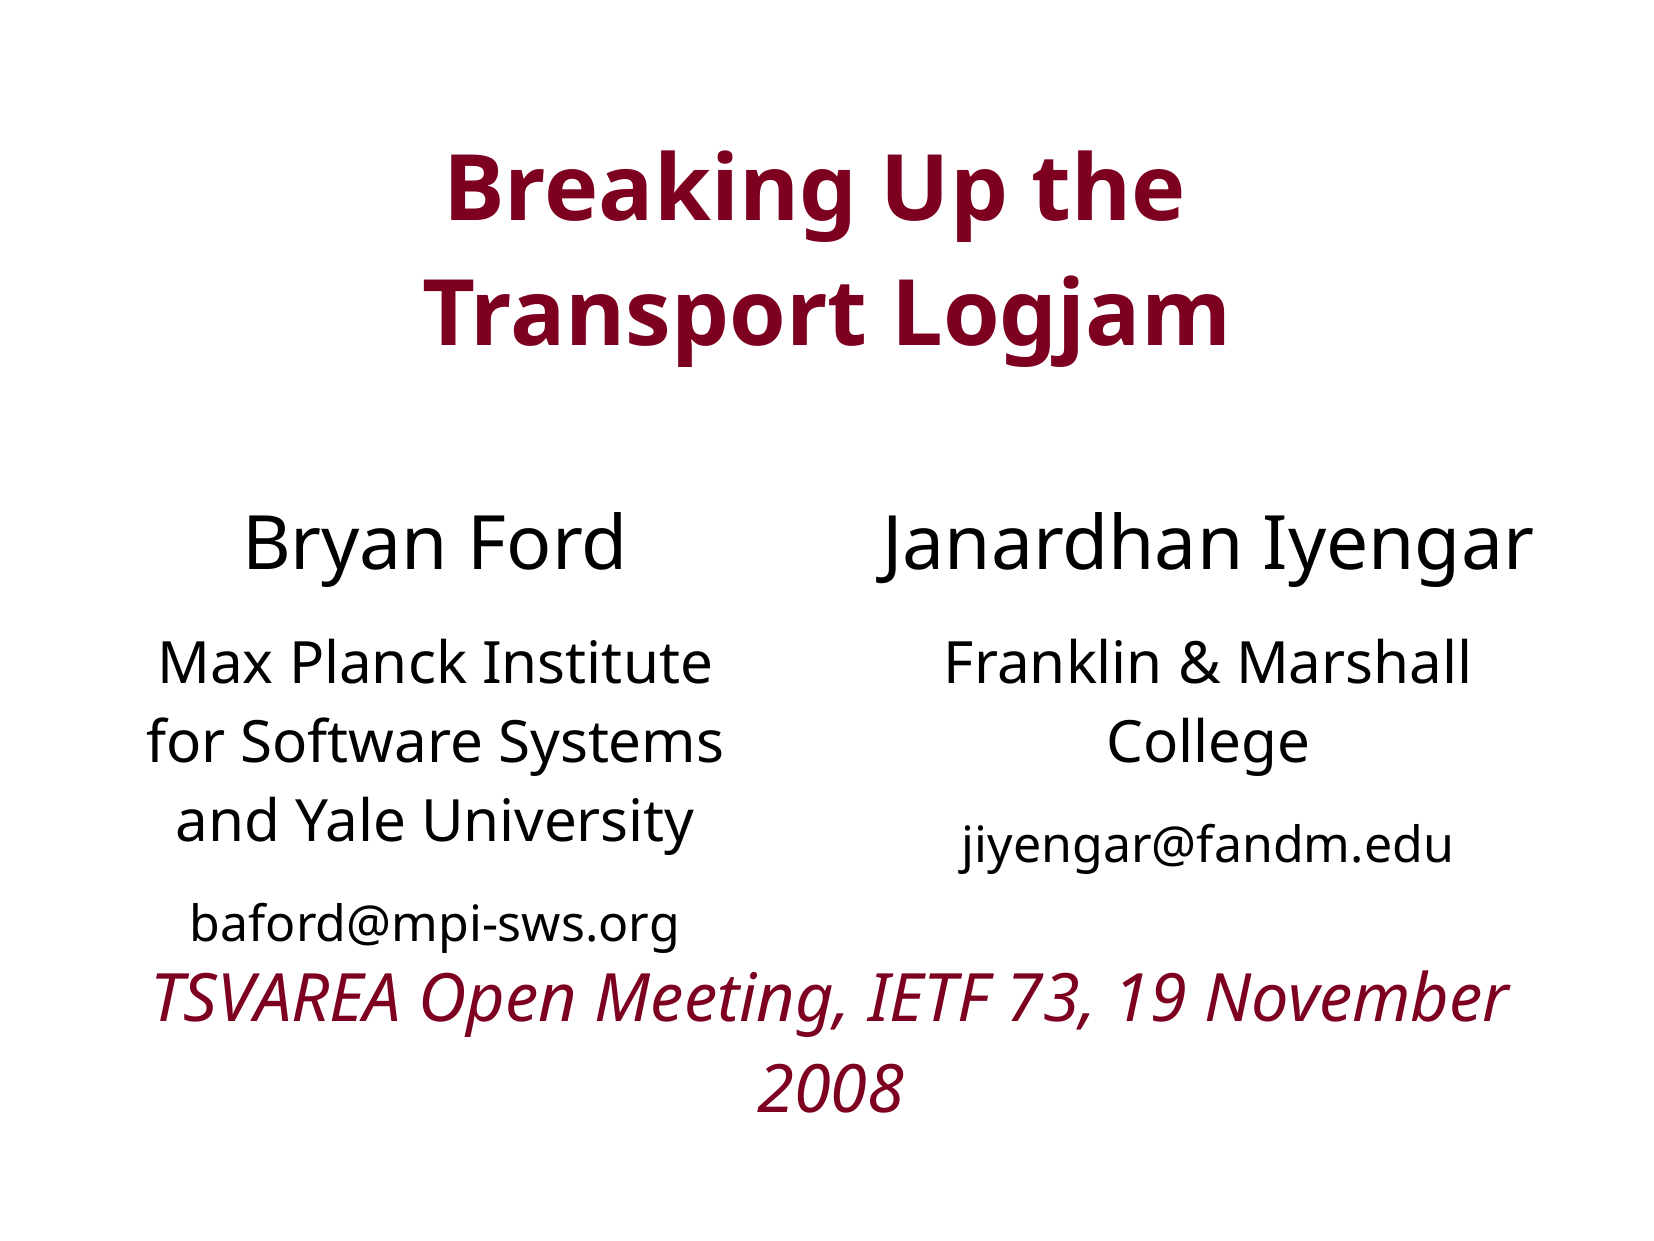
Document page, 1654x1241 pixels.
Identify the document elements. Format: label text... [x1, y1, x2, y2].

list Janardhan Iyengar Franklin & Marshall College jiyengar@fandm.edu [845, 489, 1572, 902]
list Bryan Ford Max Planck Institute for Software Systems and Yale University baford@mpi-sws.org [82, 489, 788, 902]
title TSVAREA Open Meeting, IETF 73, 19 November 2008 [86, 937, 1576, 1145]
title Breaking Up the Transport Logjam [82, 141, 1571, 354]
